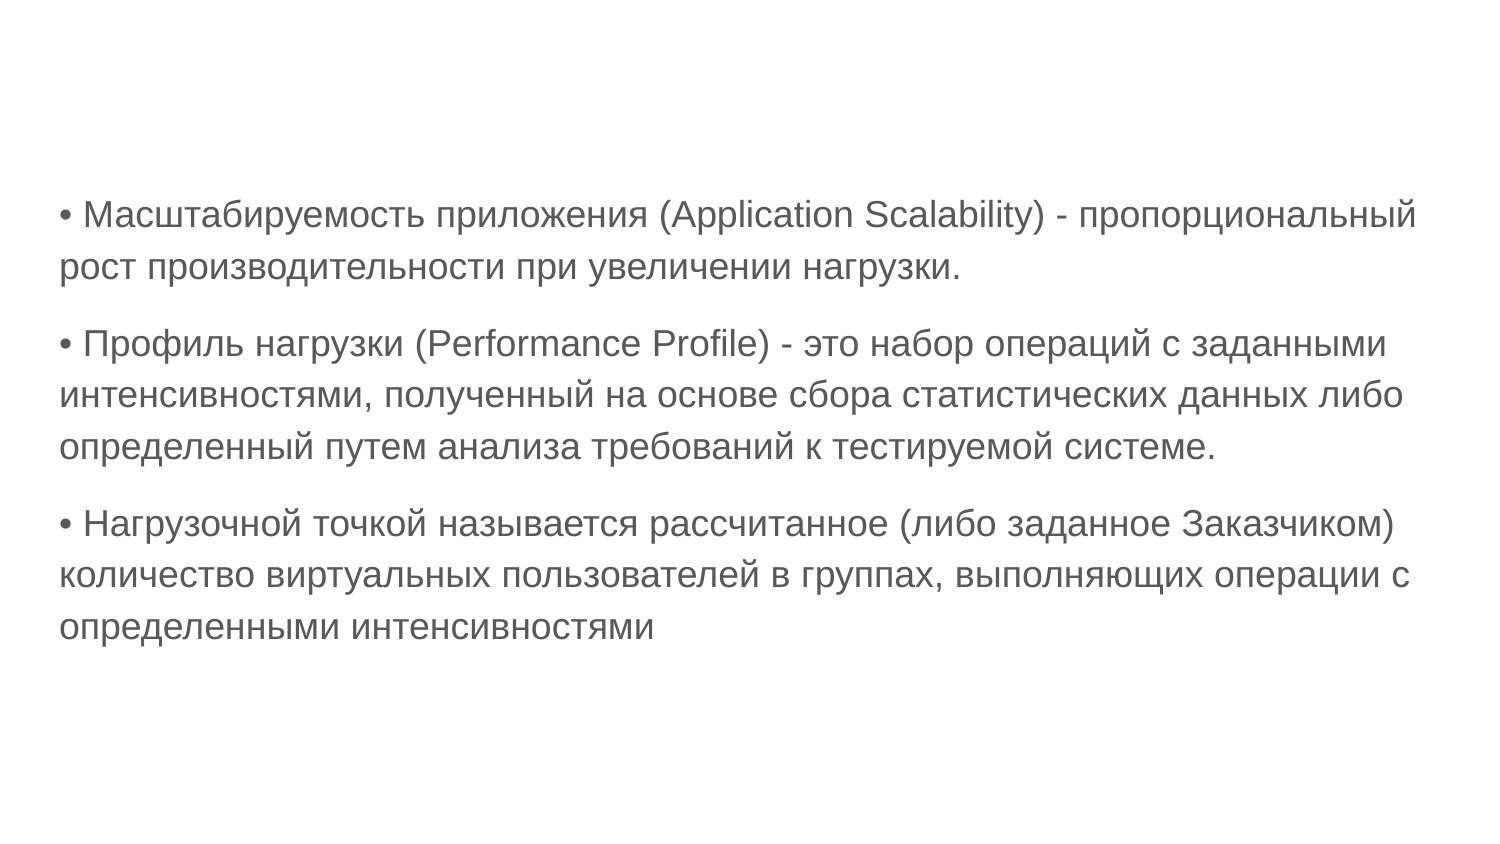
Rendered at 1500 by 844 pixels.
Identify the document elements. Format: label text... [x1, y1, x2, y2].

list • Масштабируемость приложения (Application Scalability) - пропорциональный рост производительности при увеличении нагрузки. • Профиль нагрузки (Performance Profile) - это набор операций с заданными интенсивностями, полученный на основе сбора статистических данных либо определенный путем анализа требований к тестируемой системе. • Нагрузочной точкой называется рассчитанное (либо заданное Заказчиком) количество виртуальных пользователей в группах, выполняющих операции с определенными интенсивностями [44, 168, 1442, 729]
